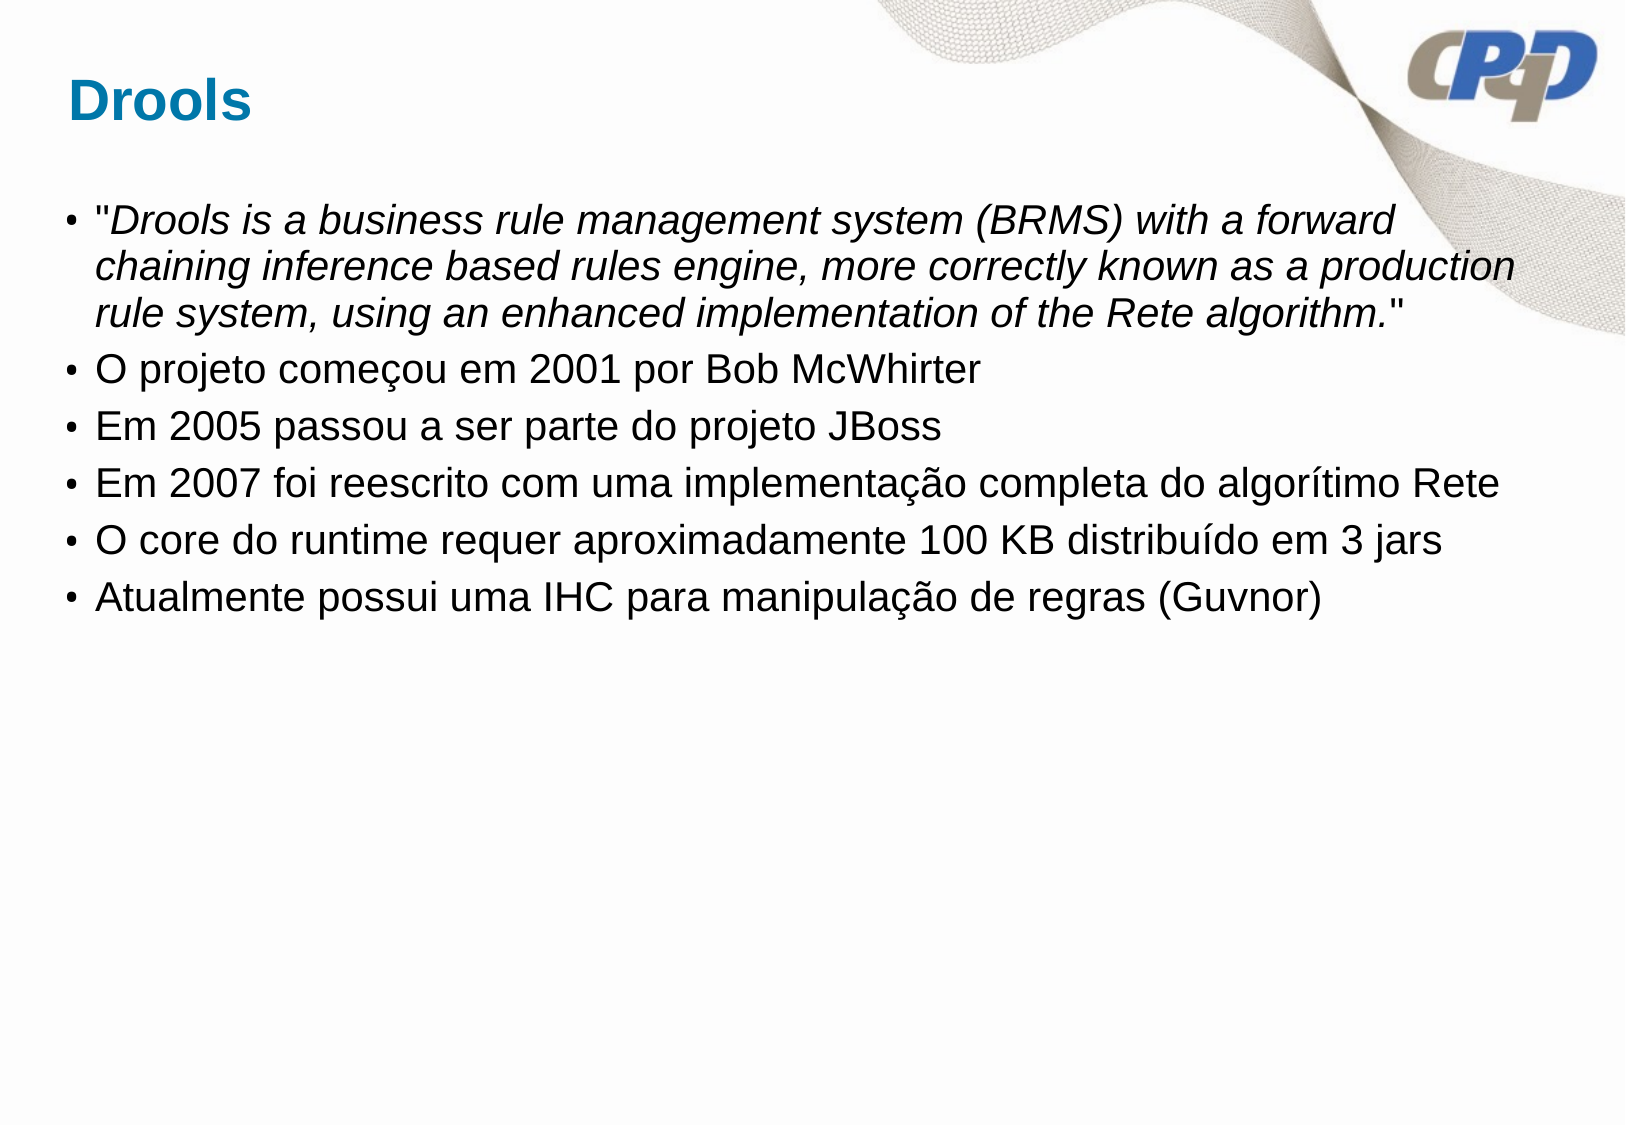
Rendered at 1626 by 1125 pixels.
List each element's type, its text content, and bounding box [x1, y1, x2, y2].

list "Drools is a business rule management system (BRMS) with a forward chaining inference based rules engine, more correctly known as a production rule system, using an enhanced implementation of the Rete algorithm." O projeto começou em 2001 por Bob McWhirter Em 2005 passou a ser parte do projeto JBoss Em 2007 foi reescrito com uma implementação completa do algorítimo Rete O core do runtime requer aproximadamente 100 KB distribuído em 3 jars Atualmente possui uma IHC para manipulação de regras (Guvnor) [63, 196, 1544, 925]
picture [0, 0, 1626, 1125]
title Drools [68, 64, 1288, 136]
